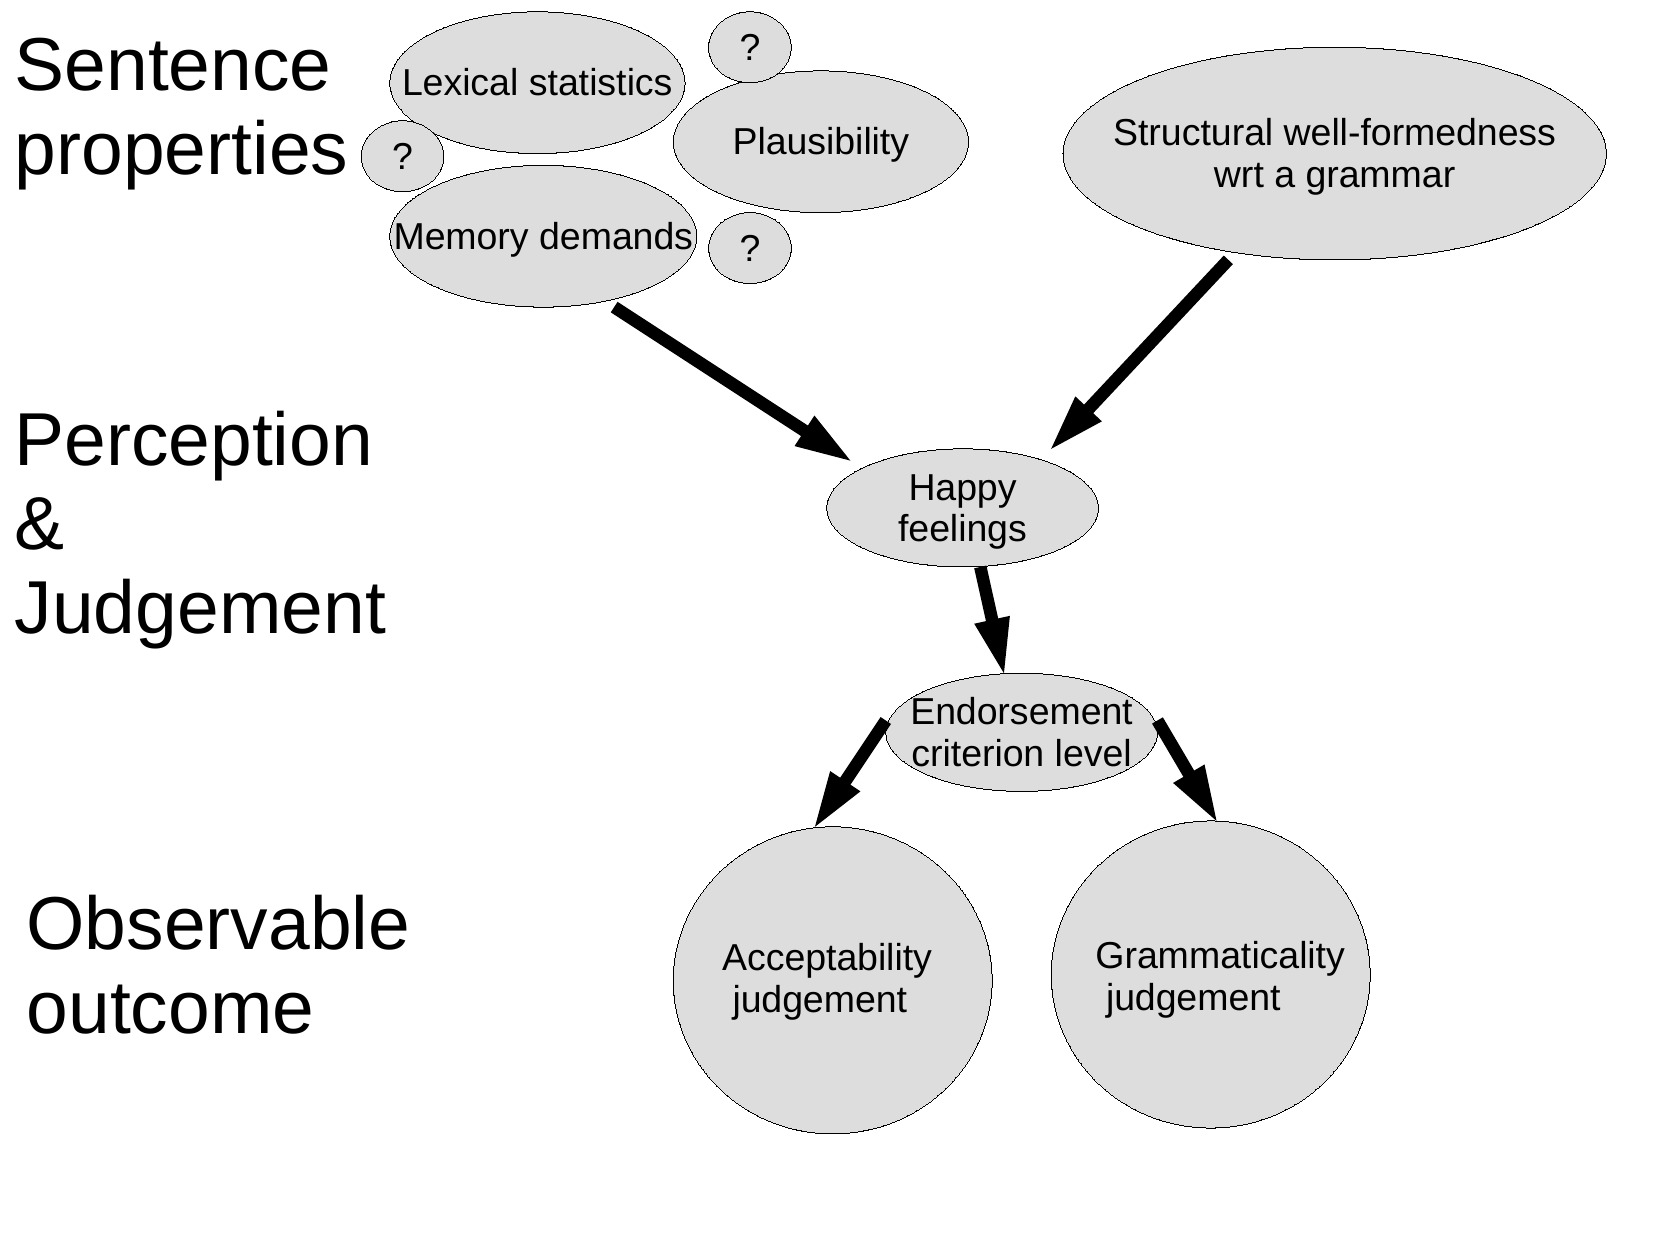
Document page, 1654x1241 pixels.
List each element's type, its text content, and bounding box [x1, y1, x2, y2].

text_box Sentence properties [0, 15, 390, 213]
text_box Happy feelings [826, 448, 1099, 567]
text_box Structural well-formedness wrt a grammar [1062, 47, 1607, 260]
text_box Acceptability judgement [707, 928, 957, 1028]
text_box ? [361, 120, 444, 192]
text_box Lexical statistics [389, 11, 686, 154]
text_box Grammaticality judgement [1080, 927, 1372, 1034]
text_box Perception & Judgement [0, 389, 449, 741]
text_box Observable outcome [11, 874, 461, 1119]
text_box [1051, 820, 1363, 1129]
text_box Endorsement criterion level [885, 673, 1158, 792]
text_box ? [708, 11, 792, 83]
text_box ? [708, 212, 792, 284]
text_box Plausibility [673, 70, 969, 213]
text_box [673, 826, 993, 1134]
text_box Memory demands [389, 165, 697, 308]
